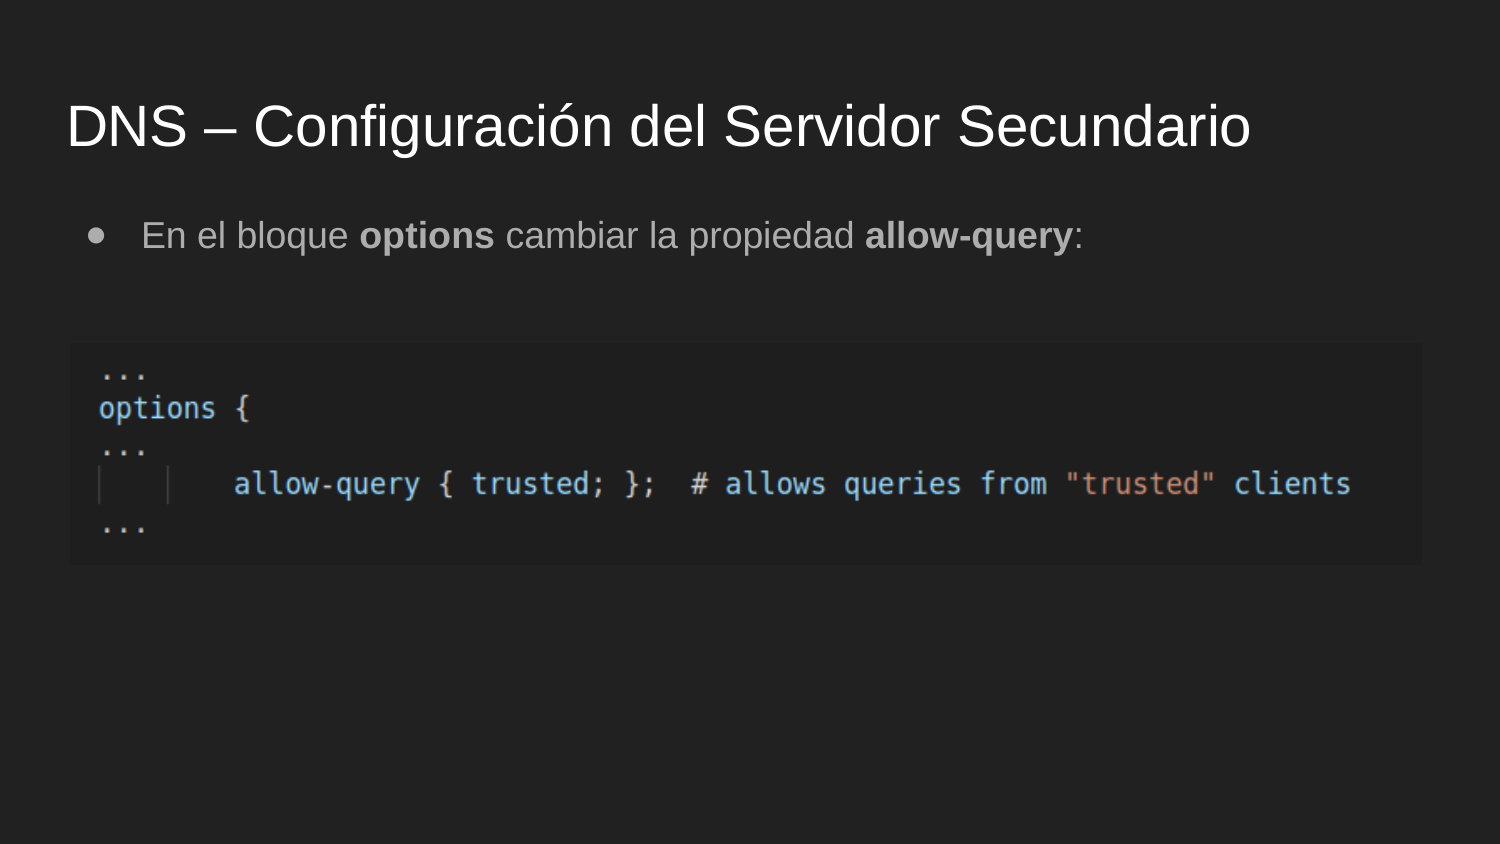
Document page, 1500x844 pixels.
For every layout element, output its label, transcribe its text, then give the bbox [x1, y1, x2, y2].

list En el bloque options cambiar la propiedad allow-query: [51, 189, 1261, 750]
title DNS – Configuración del Servidor Secundario [51, 72, 1449, 167]
picture [70, 343, 1422, 565]
